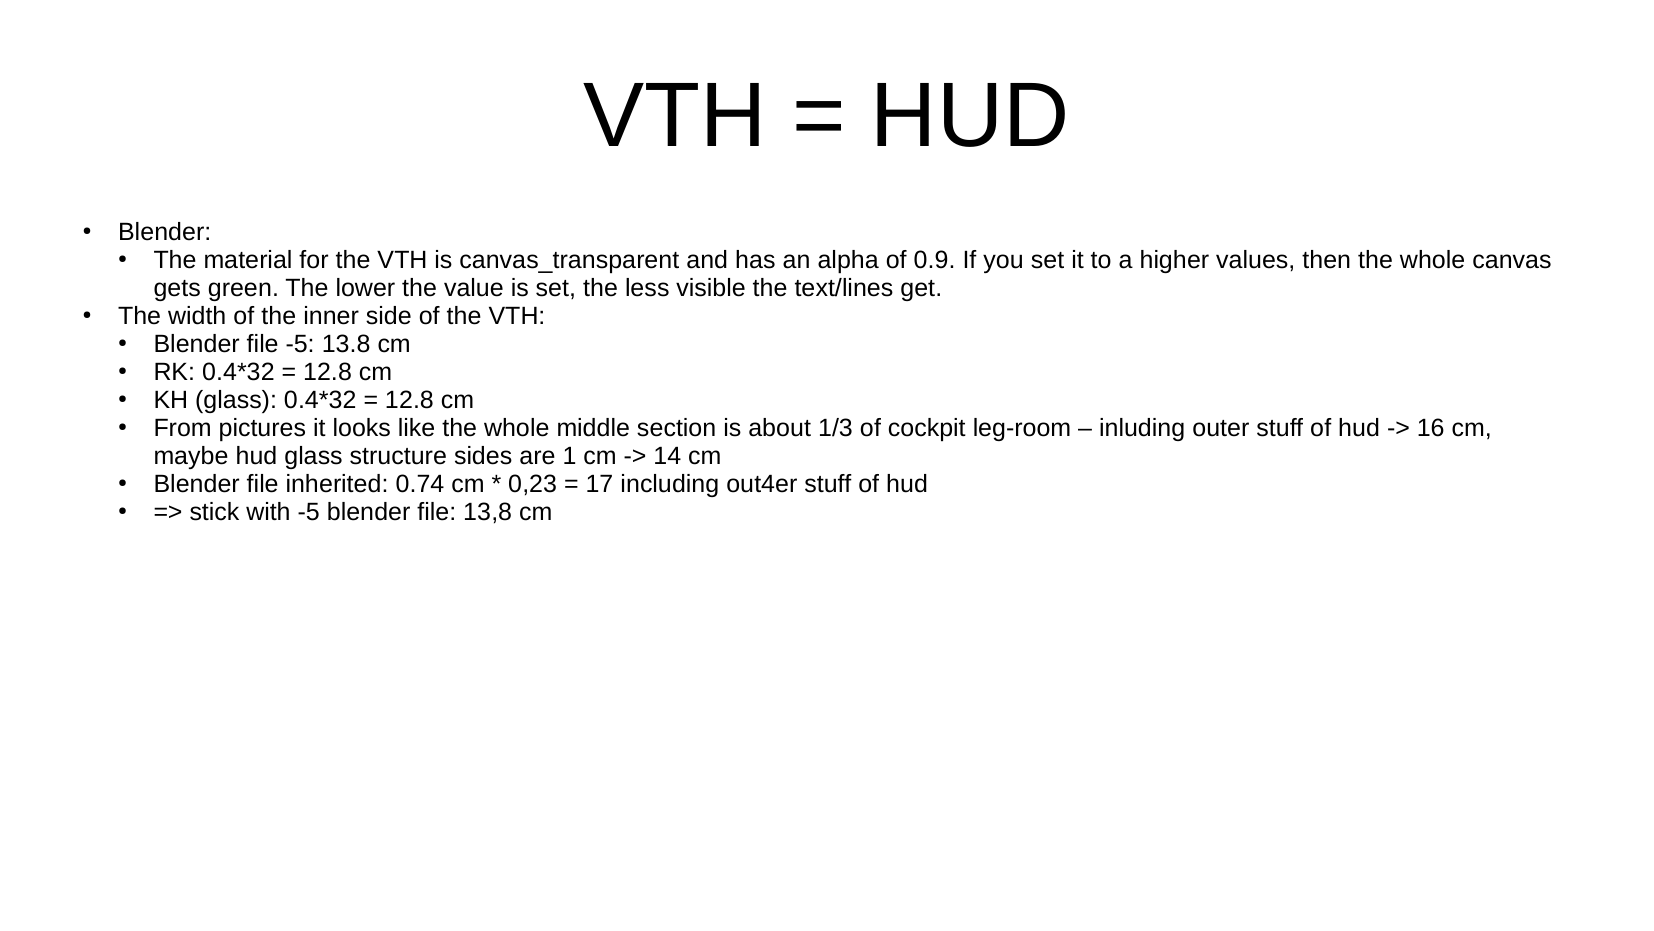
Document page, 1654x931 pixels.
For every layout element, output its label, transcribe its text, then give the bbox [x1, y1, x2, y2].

title VTH = HUD [82, 37, 1571, 193]
subtitle Blender: The material for the VTH is canvas_transparent and has an alpha of 0.9. If you set it to a higher values, then the whole canvas gets green. The lower the value is set, the less visible the text/lines get. The width of the inner side of the VTH: Blender file -5: 13.8 cm RK: 0.4*32 = 12.8 cm KH (glass): 0.4*32 = 12.8 cm From pictures it looks like the whole middle section is about 1/3 of cockpit leg-room – inluding outer stuff of hud -> 16 cm, maybe hud glass structure sides are 1 cm -> 14 cm Blender file inherited: 0.74 cm * 0,23 = 17 including out4er stuff of hud => stick with -5 blender file: 13,8 cm [82, 217, 1571, 758]
